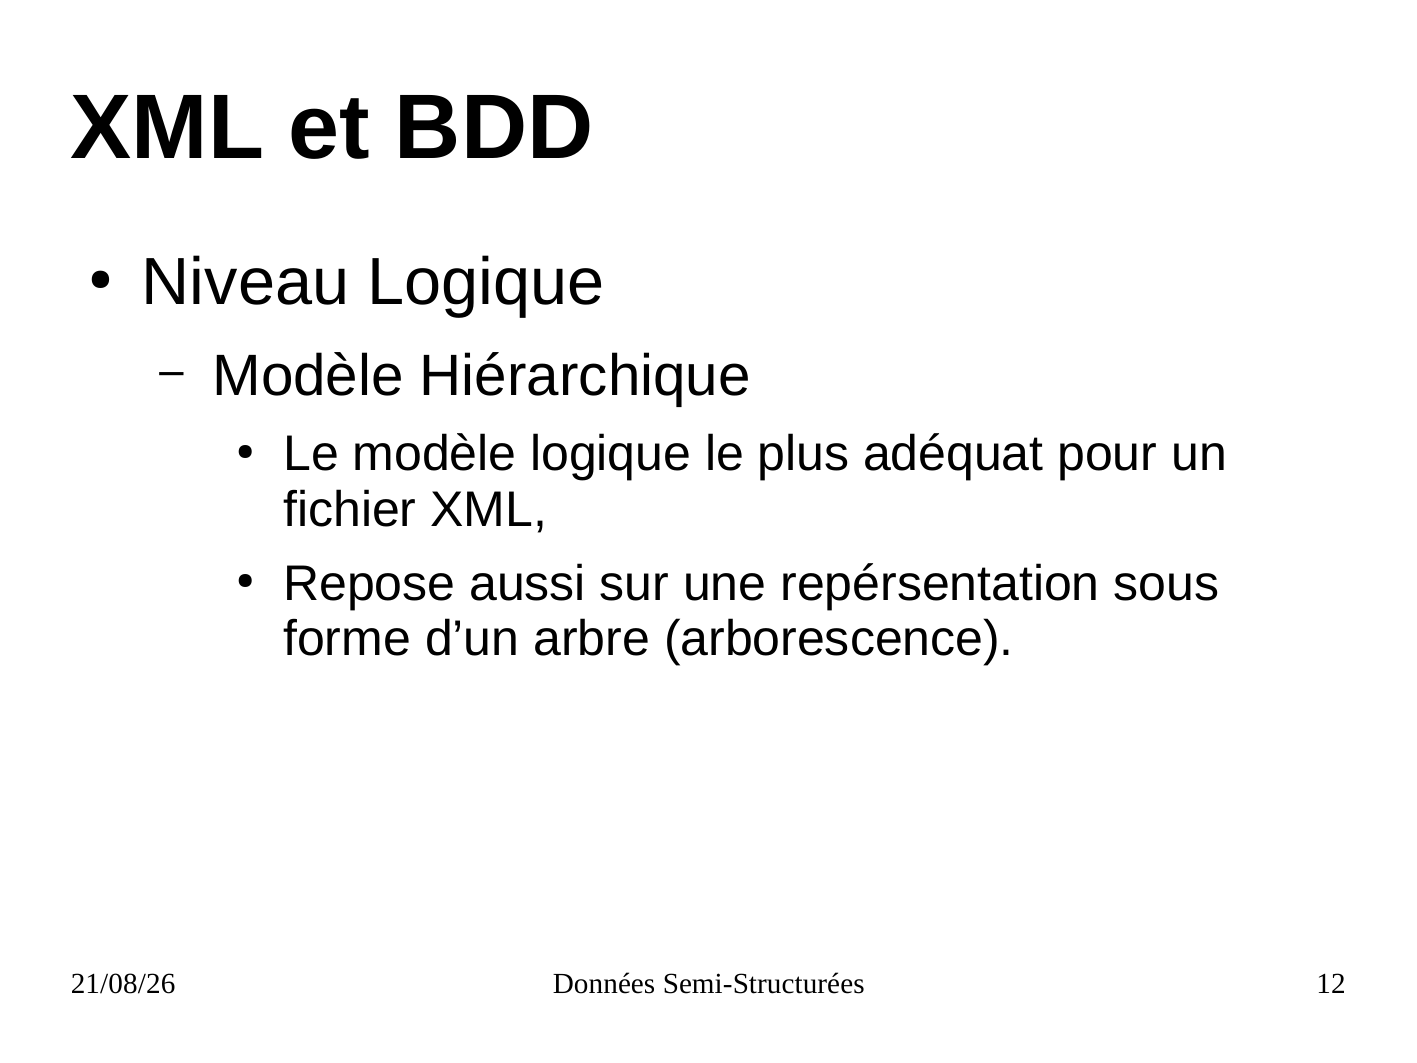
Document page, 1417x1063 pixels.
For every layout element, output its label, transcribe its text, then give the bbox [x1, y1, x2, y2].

title XML et BDD [70, 42, 1346, 212]
list Niveau Logique Modèle Hiérarchique Le modèle logique le plus adéquat pour un fichier XML, Repose aussi sur une repérsentation sous forme d’un arbre (arborescence). [70, 244, 1346, 925]
